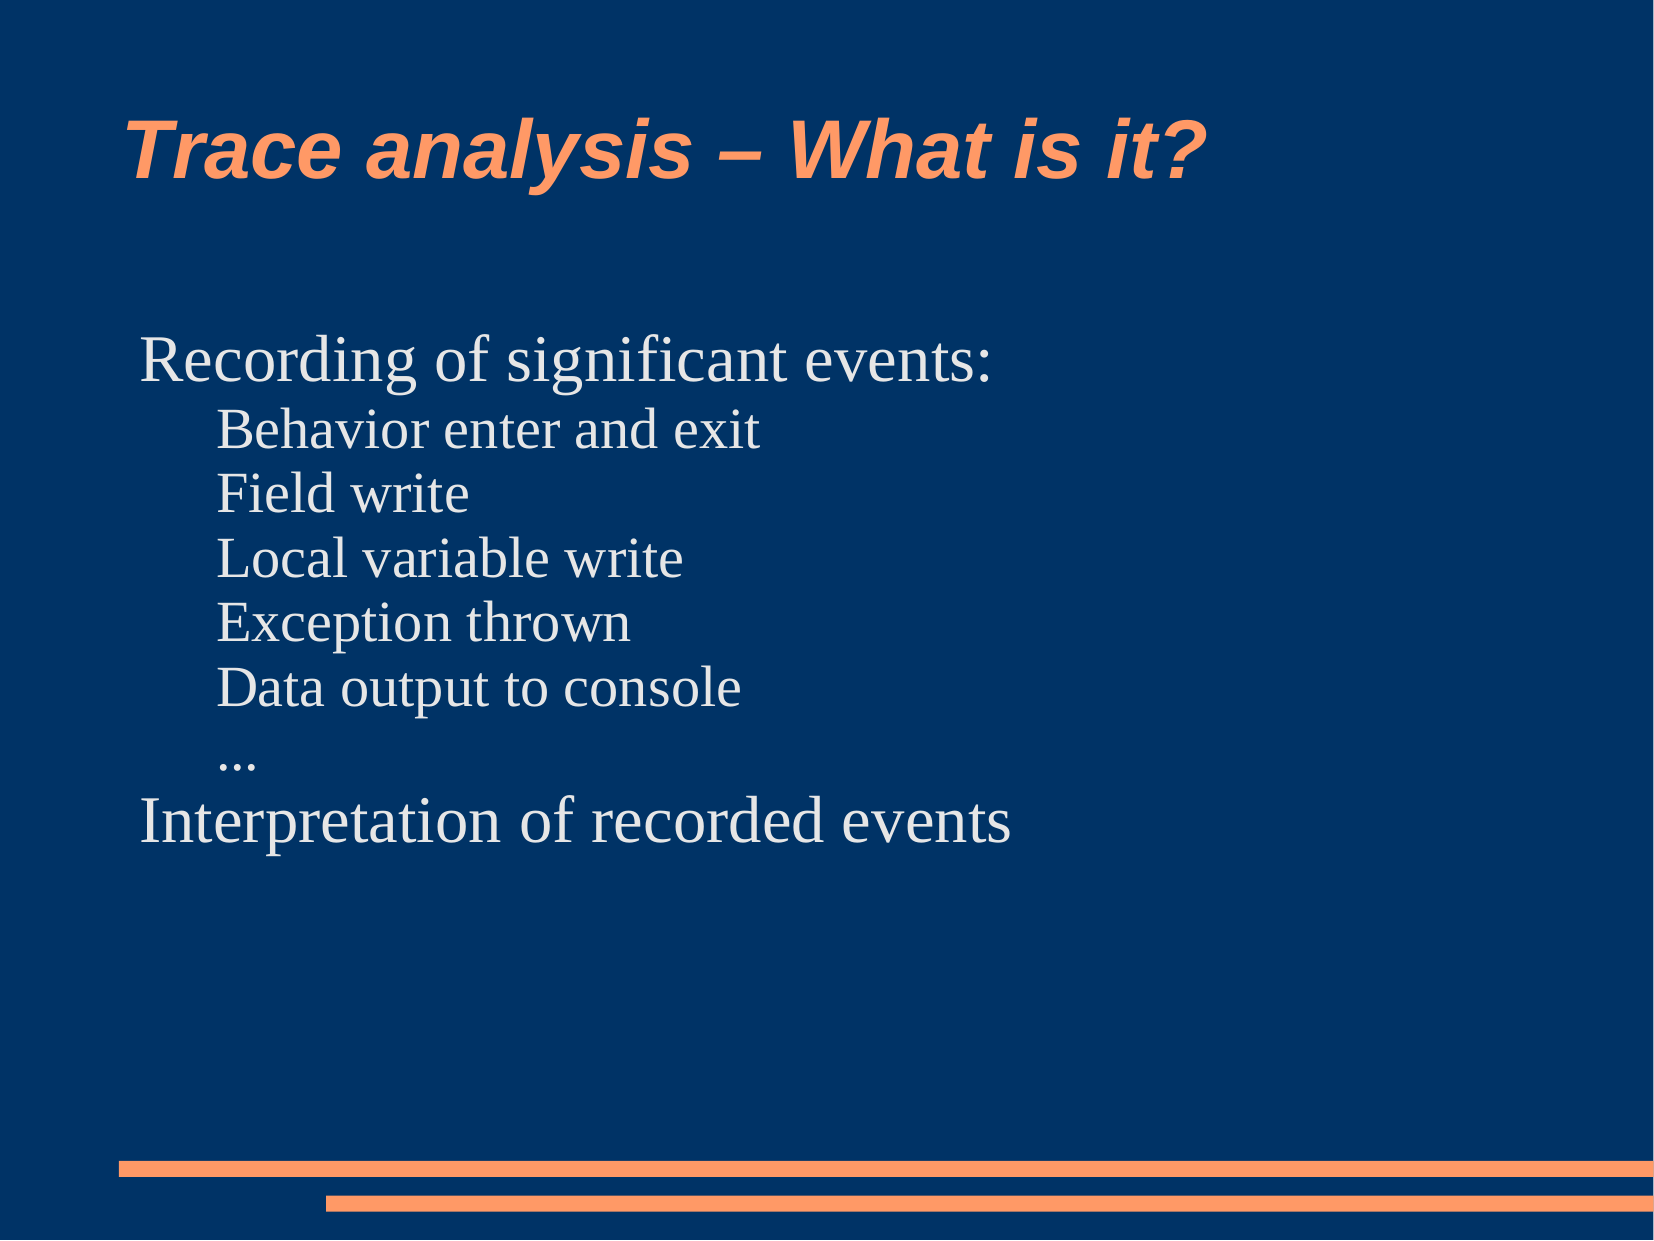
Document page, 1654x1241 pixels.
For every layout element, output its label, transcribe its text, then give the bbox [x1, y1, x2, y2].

title Trace analysis – What is it? [121, 46, 1534, 254]
list Recording of significant events: Behavior enter and exit Field write Local variable write Exception thrown Data output to console ... Interpretation of recorded events [121, 322, 1561, 1133]
